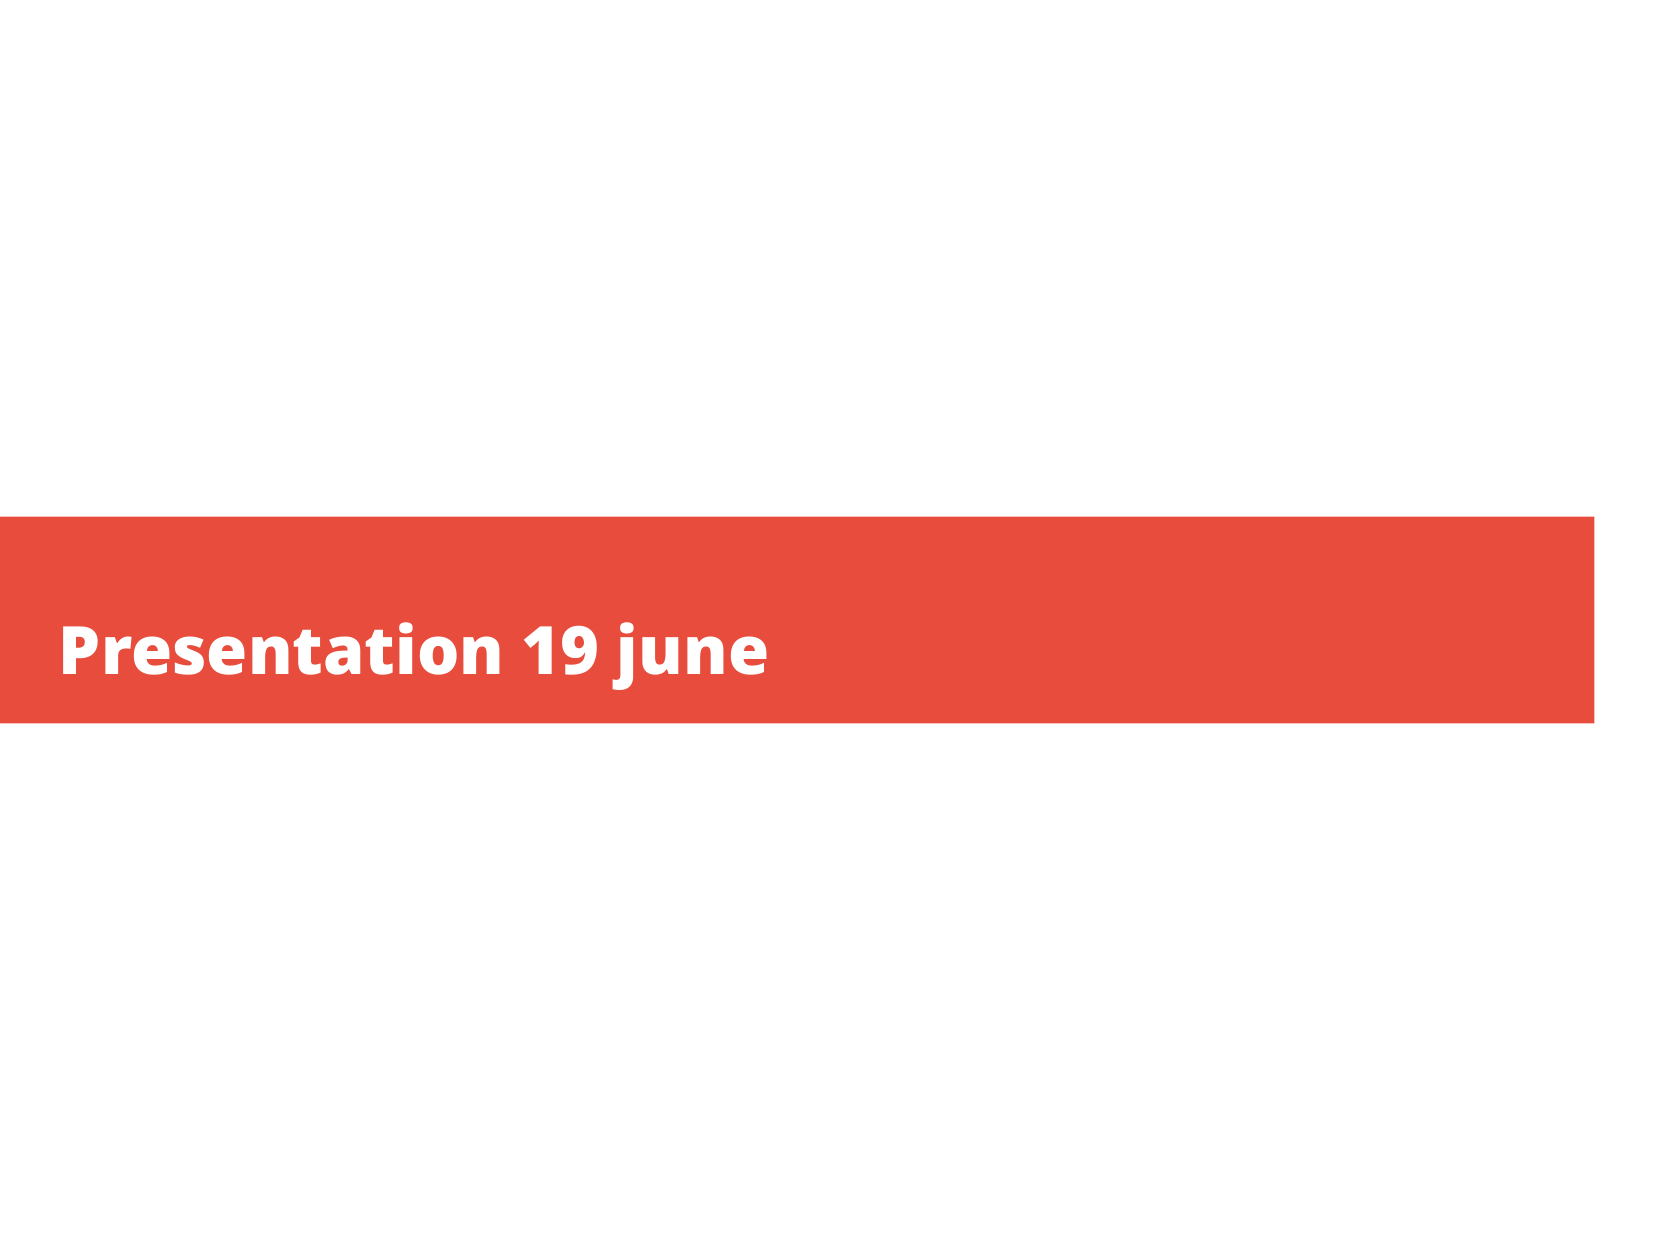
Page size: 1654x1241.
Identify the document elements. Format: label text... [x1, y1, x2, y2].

title Presentation 19 june [59, 546, 1595, 694]
